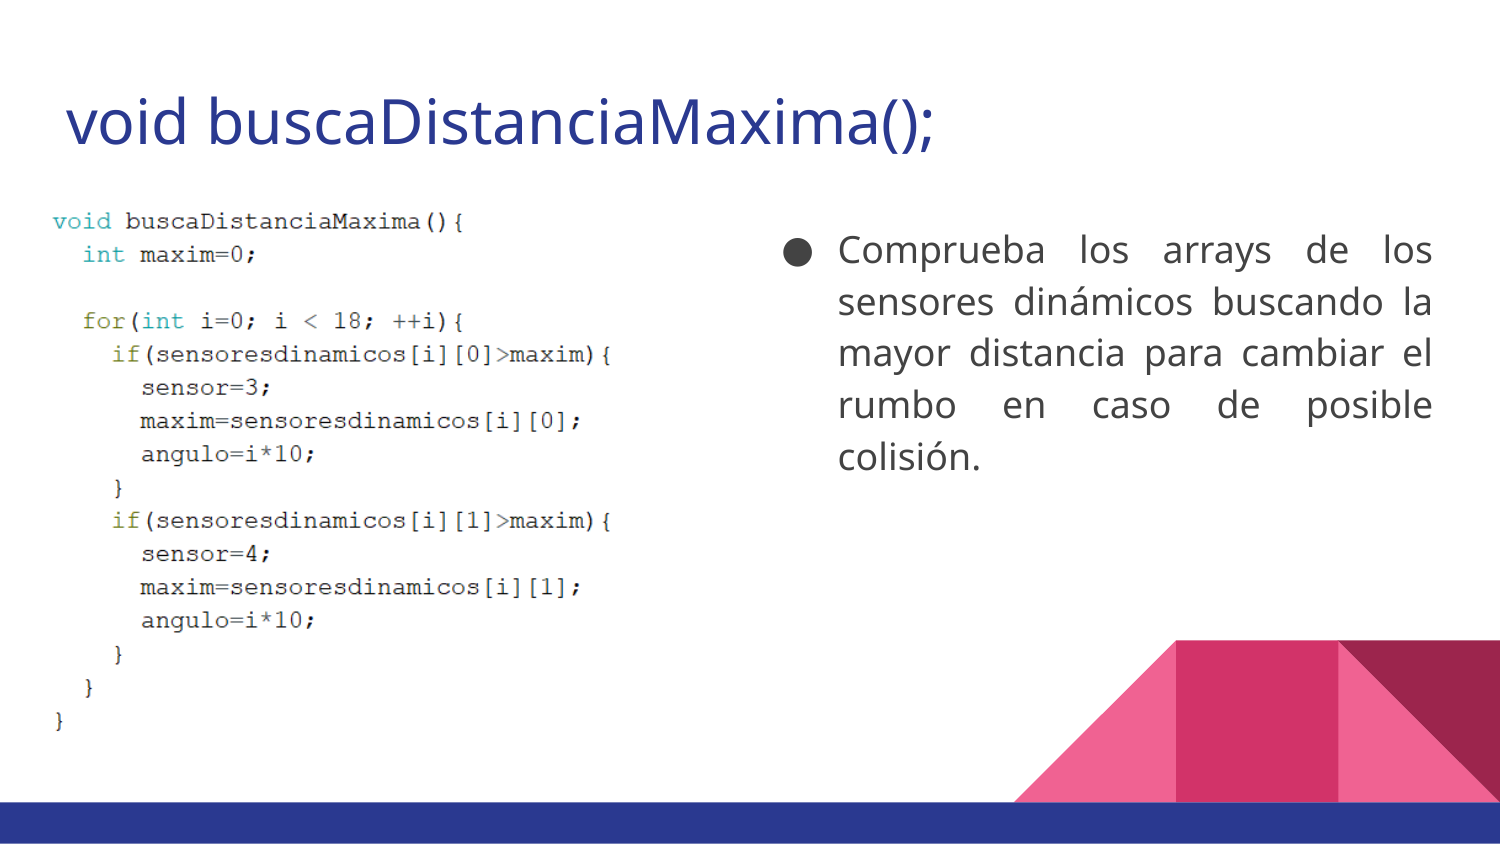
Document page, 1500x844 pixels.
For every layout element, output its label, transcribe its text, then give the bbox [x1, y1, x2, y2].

title void buscaDistanciaMaxima(); [51, 67, 1449, 167]
list Comprueba los arrays de los sensores dinámicos buscando la mayor distancia para cambiar el rumbo en caso de posible colisión. [749, 204, 1449, 615]
picture [51, 204, 749, 752]
